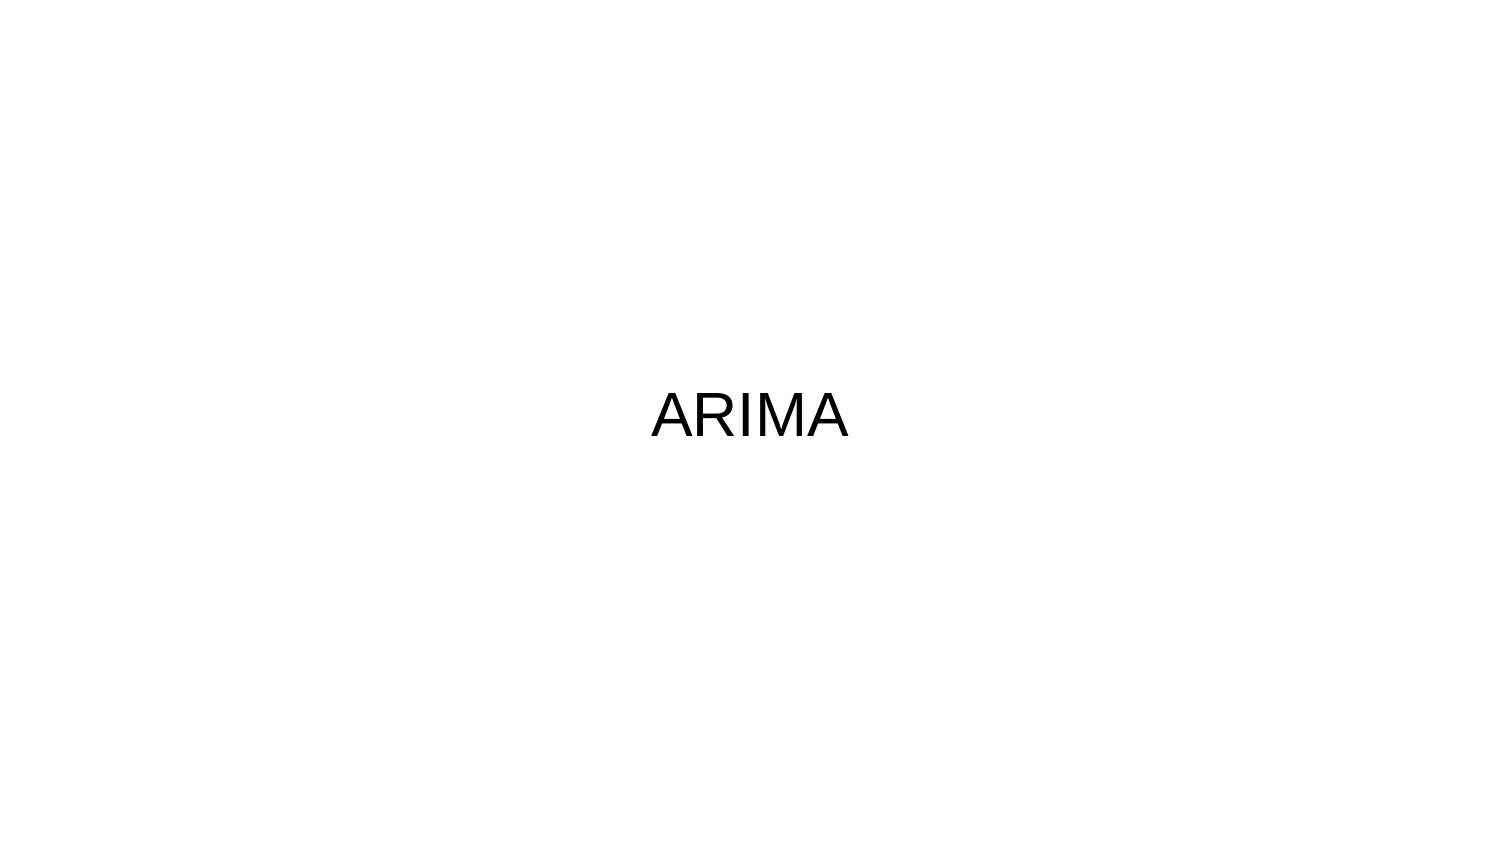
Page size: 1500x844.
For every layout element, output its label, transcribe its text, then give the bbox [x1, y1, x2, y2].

text_box ARIMA [571, 358, 929, 464]
